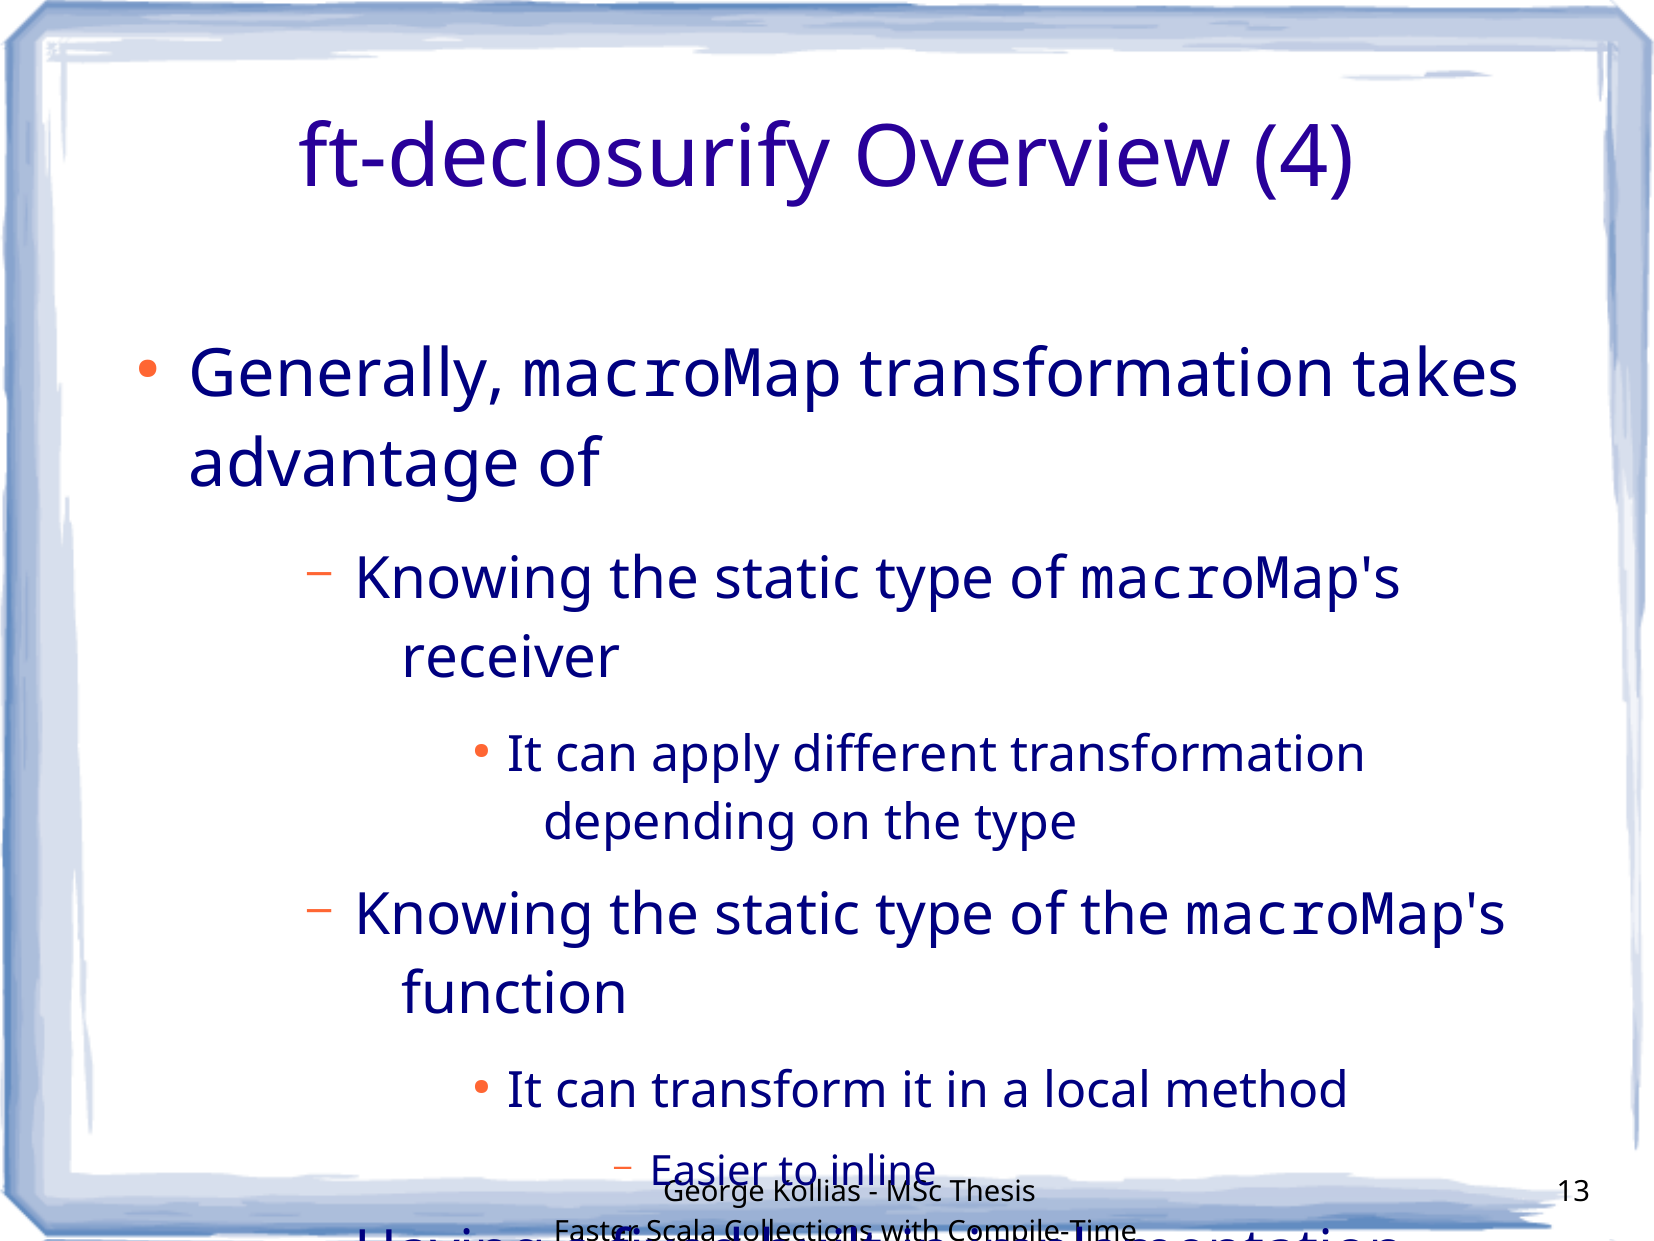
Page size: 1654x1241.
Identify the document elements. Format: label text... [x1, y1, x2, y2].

picture [746, 1227, 755, 1239]
picture [926, 1227, 934, 1241]
picture [620, 1231, 628, 1240]
title ft-declosurify Overview (4) [82, 49, 1571, 257]
picture [704, 1233, 711, 1239]
picture [888, 1228, 895, 1241]
picture [779, 1227, 787, 1232]
list Generally, macroMap transformation takes advantage of Knowing the static type of macroMap's receiver It can apply different transformation depending on the type Knowing the static type of the macroMap's function It can transform it in a local method Easier to inline Having a fixed built-in implementation [118, 324, 1571, 1167]
picture [827, 1227, 836, 1239]
picture [969, 1227, 978, 1239]
picture [573, 1233, 580, 1239]
picture [988, 1227, 995, 1241]
picture [1015, 1227, 1024, 1239]
picture [680, 1233, 687, 1239]
picture [846, 1227, 851, 1241]
picture [1047, 1227, 1055, 1232]
picture [1124, 1227, 1132, 1232]
picture [998, 1227, 1005, 1239]
picture [0, 0, 1654, 1241]
picture [1108, 1227, 1115, 1241]
picture [1098, 1227, 1105, 1240]
